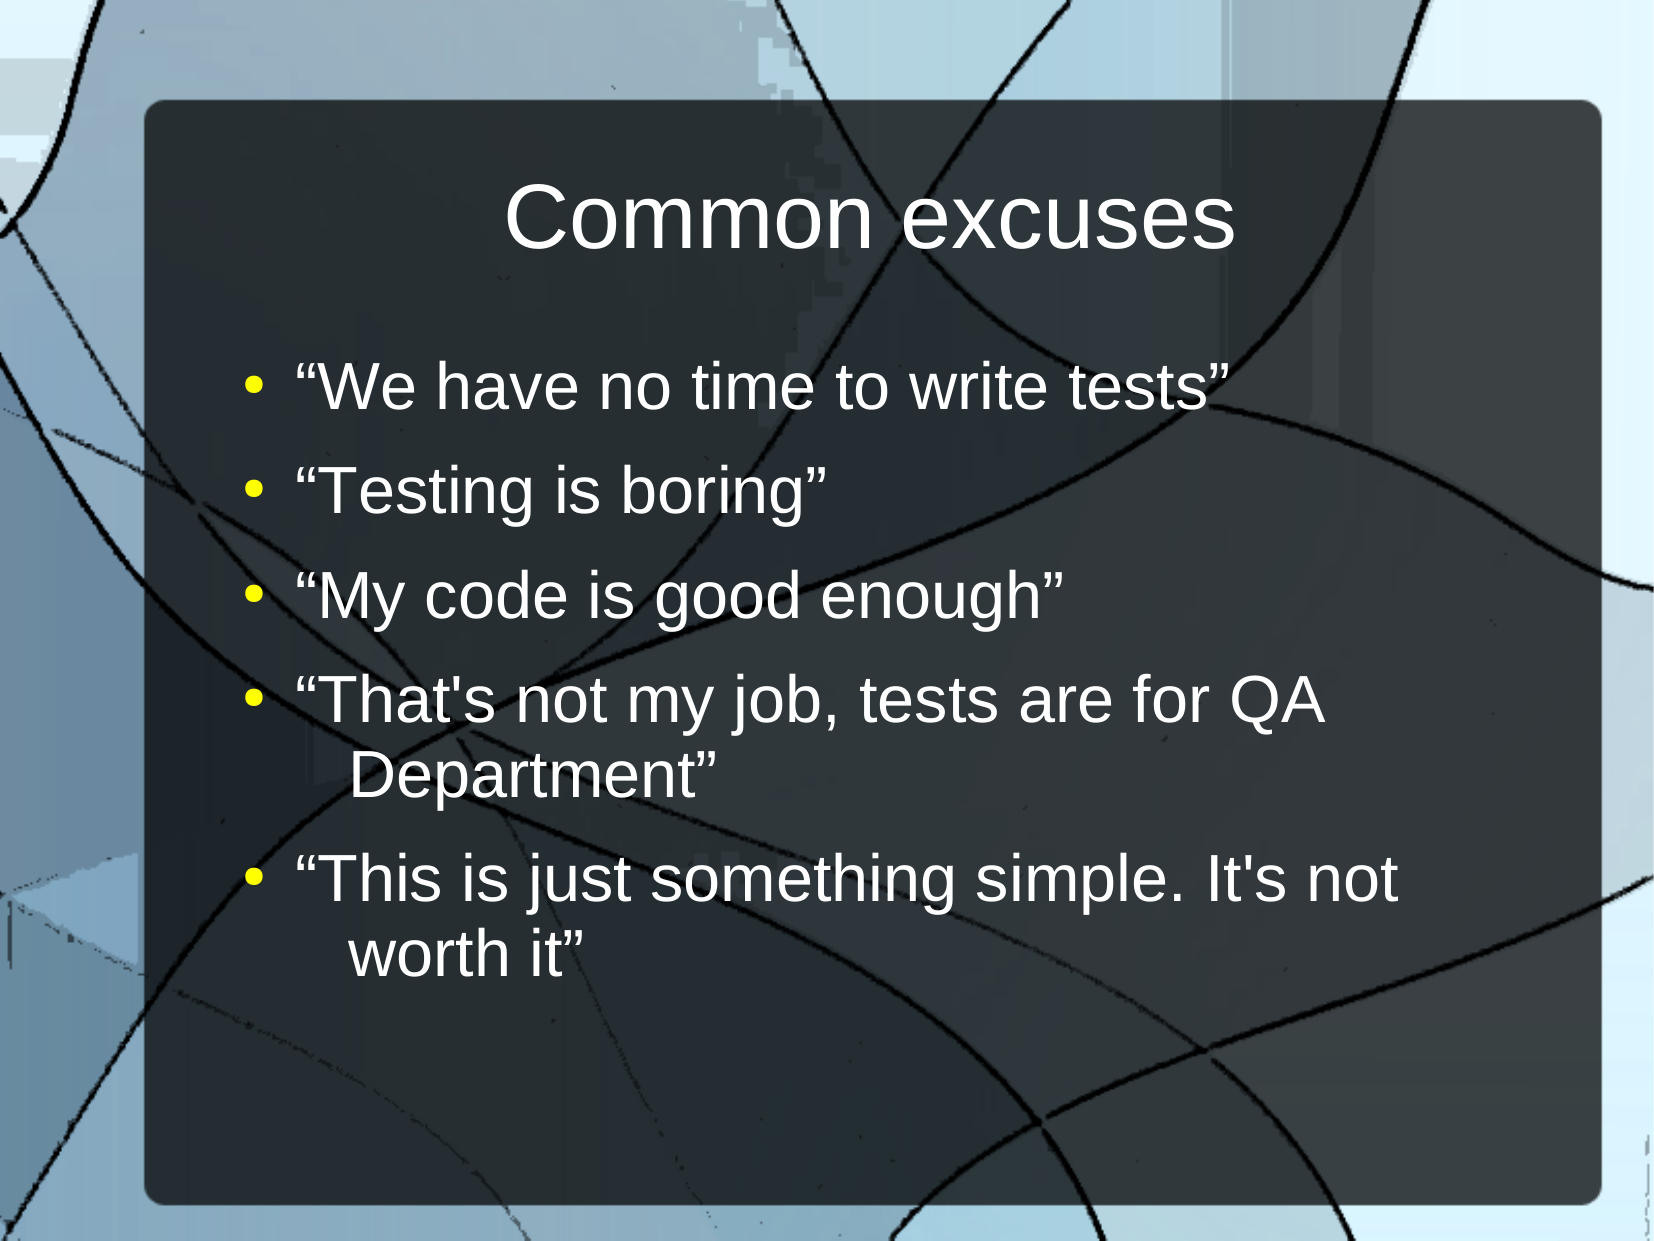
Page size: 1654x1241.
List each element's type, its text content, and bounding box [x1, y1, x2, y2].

picture [0, 0, 1654, 1241]
list “We have no time to write tests” “Testing is boring” “My code is good enough” “That's not my job, tests are for QA Department” “This is just something simple. It's not worth it” [206, 349, 1571, 1034]
title Common excuses [159, 108, 1583, 325]
